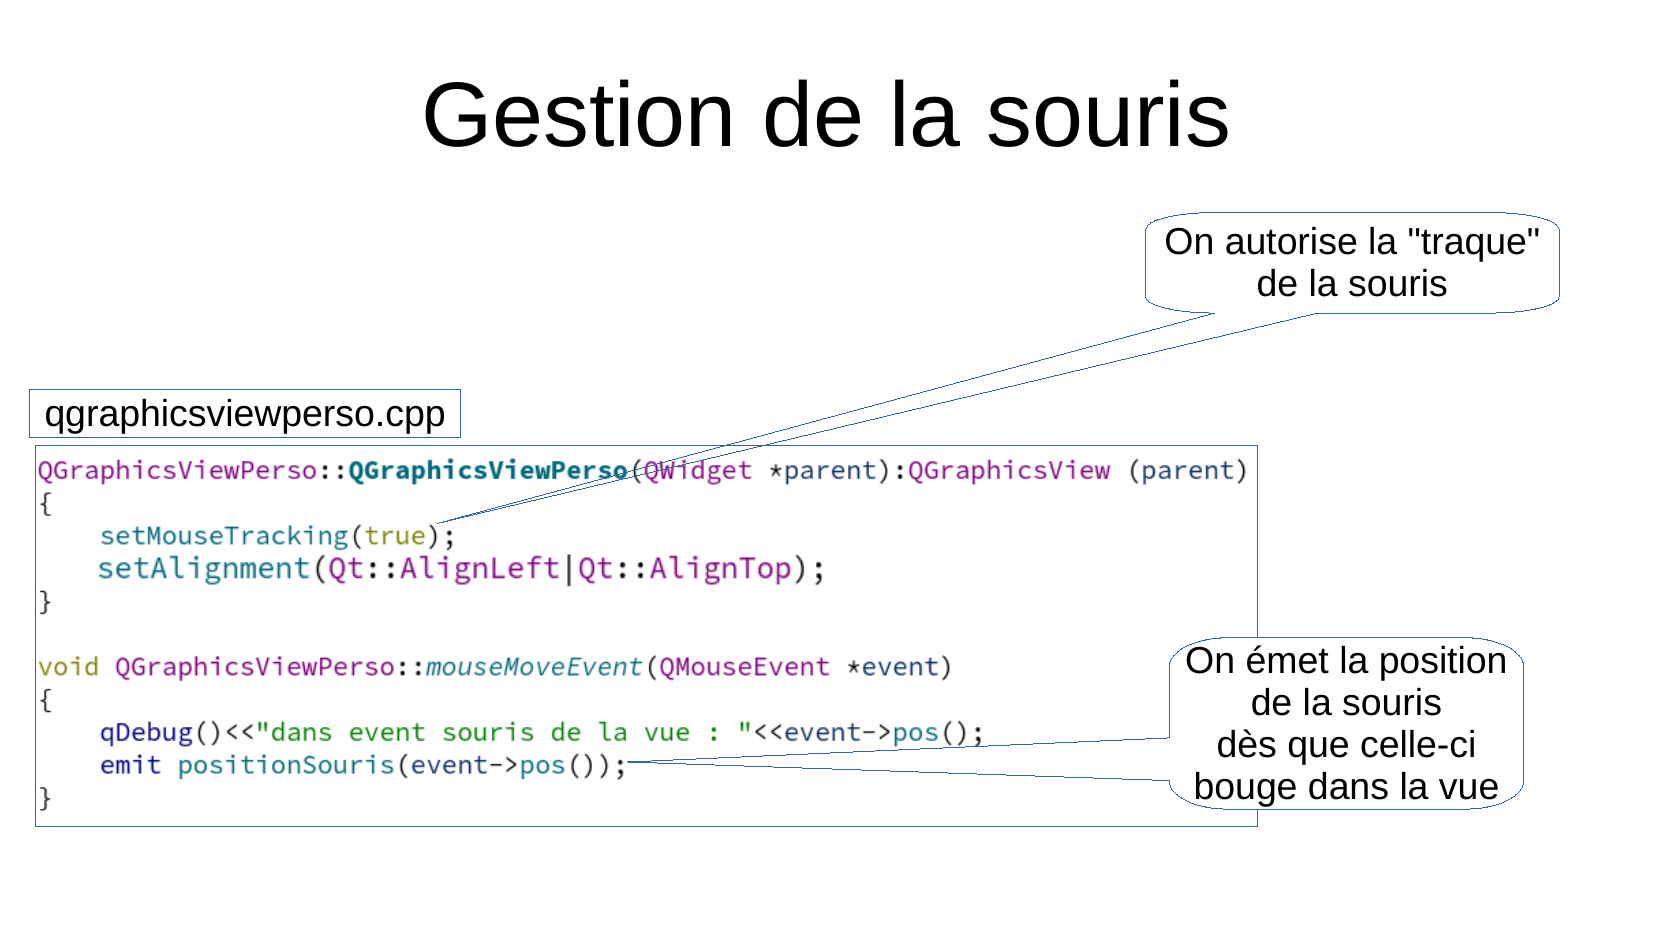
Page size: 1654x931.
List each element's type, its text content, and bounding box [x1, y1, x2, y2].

text_box On autorise la "traque" de la souris [437, 212, 1560, 524]
text_box qgraphicsviewperso.cpp [29, 389, 461, 438]
title Gestion de la souris [82, 37, 1571, 193]
picture [35, 445, 1258, 827]
text_box On émet la position de la souris dès que celle-ci bouge dans la vue [627, 637, 1524, 810]
